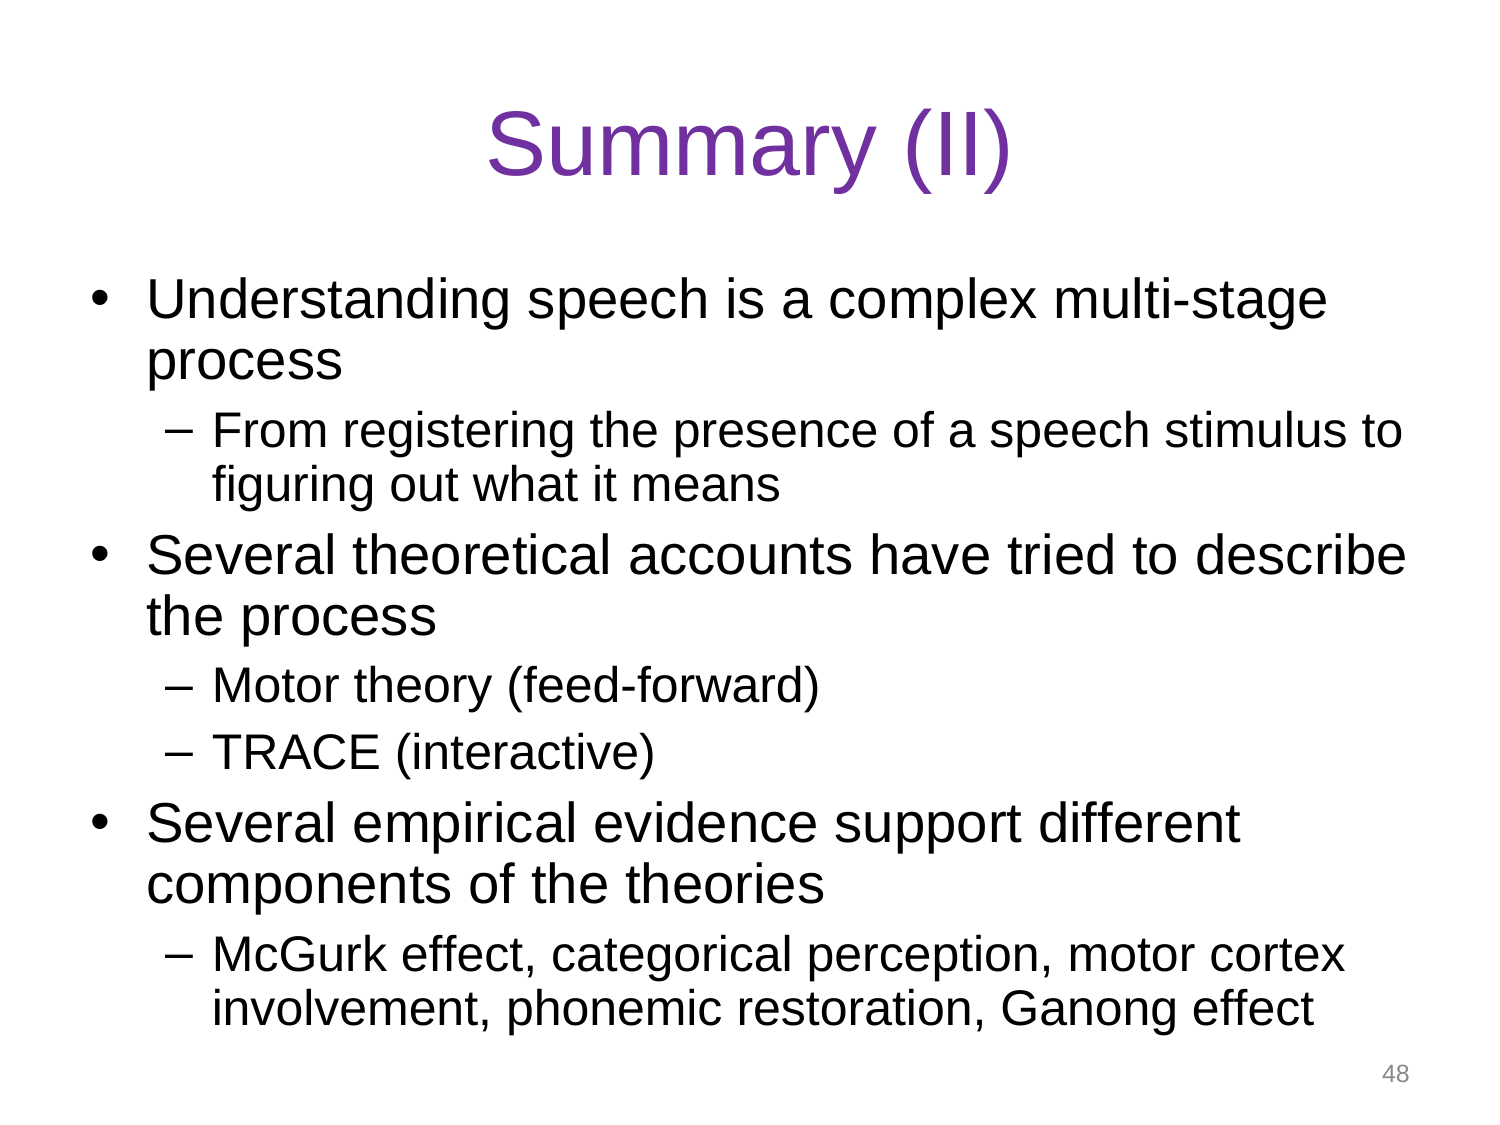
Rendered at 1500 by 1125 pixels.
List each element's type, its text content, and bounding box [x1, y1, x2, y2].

text_box <number> [1074, 1042, 1426, 1103]
title Summary (II) [75, 45, 1426, 233]
list Understanding speech is a complex multi-stage process From registering the presence of a speech stimulus to figuring out what it means Several theoretical accounts have tried to describe the process Motor theory (feed-forward) TRACE (interactive) Several empirical evidence support different components of the theories McGurk effect, categorical perception, motor cortex involvement, phonemic restoration, Ganong effect [75, 262, 1436, 1047]
